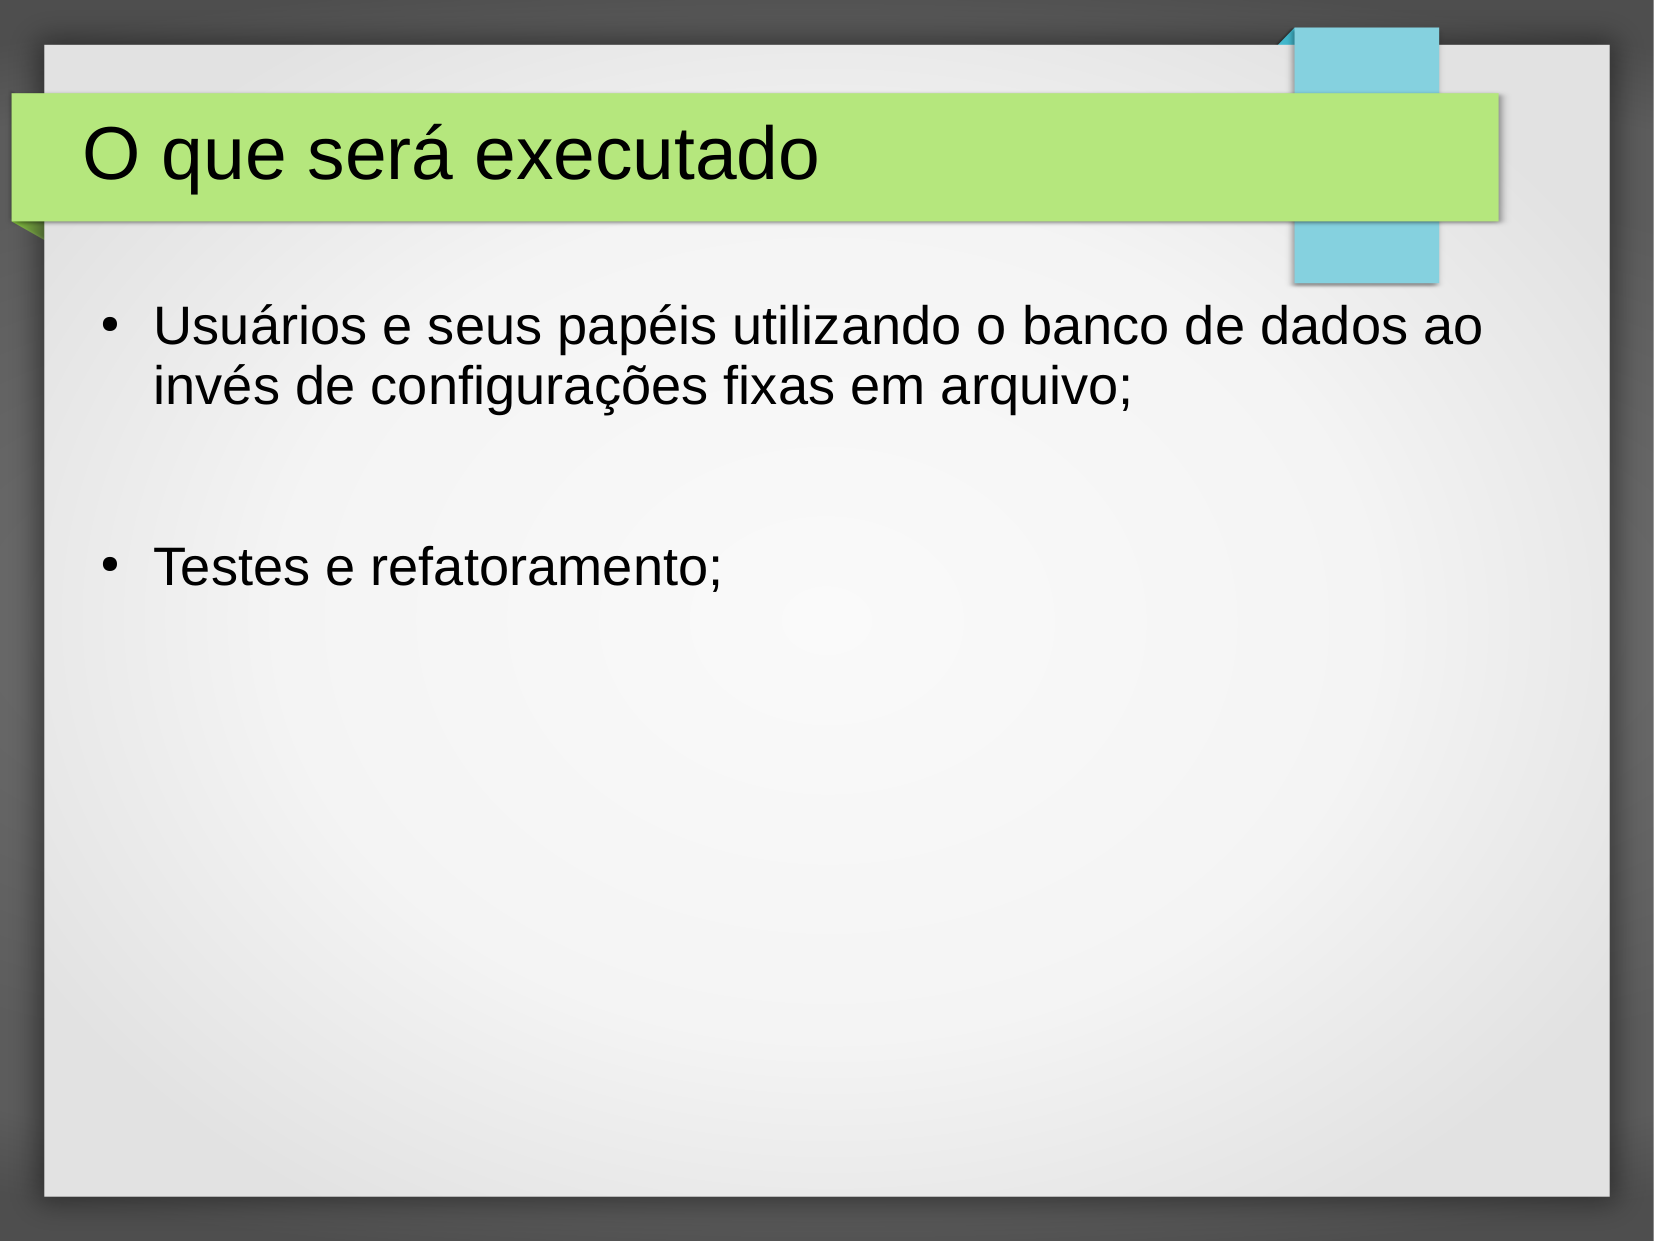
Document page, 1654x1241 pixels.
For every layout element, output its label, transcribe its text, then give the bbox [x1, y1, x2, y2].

picture [0, 0, 1654, 1241]
list Usuários e seus papéis utilizando o banco de dados ao invés de configurações fixas em arquivo; Testes e refatoramento; [82, 295, 1571, 1015]
title O que será executado [82, 94, 1264, 213]
